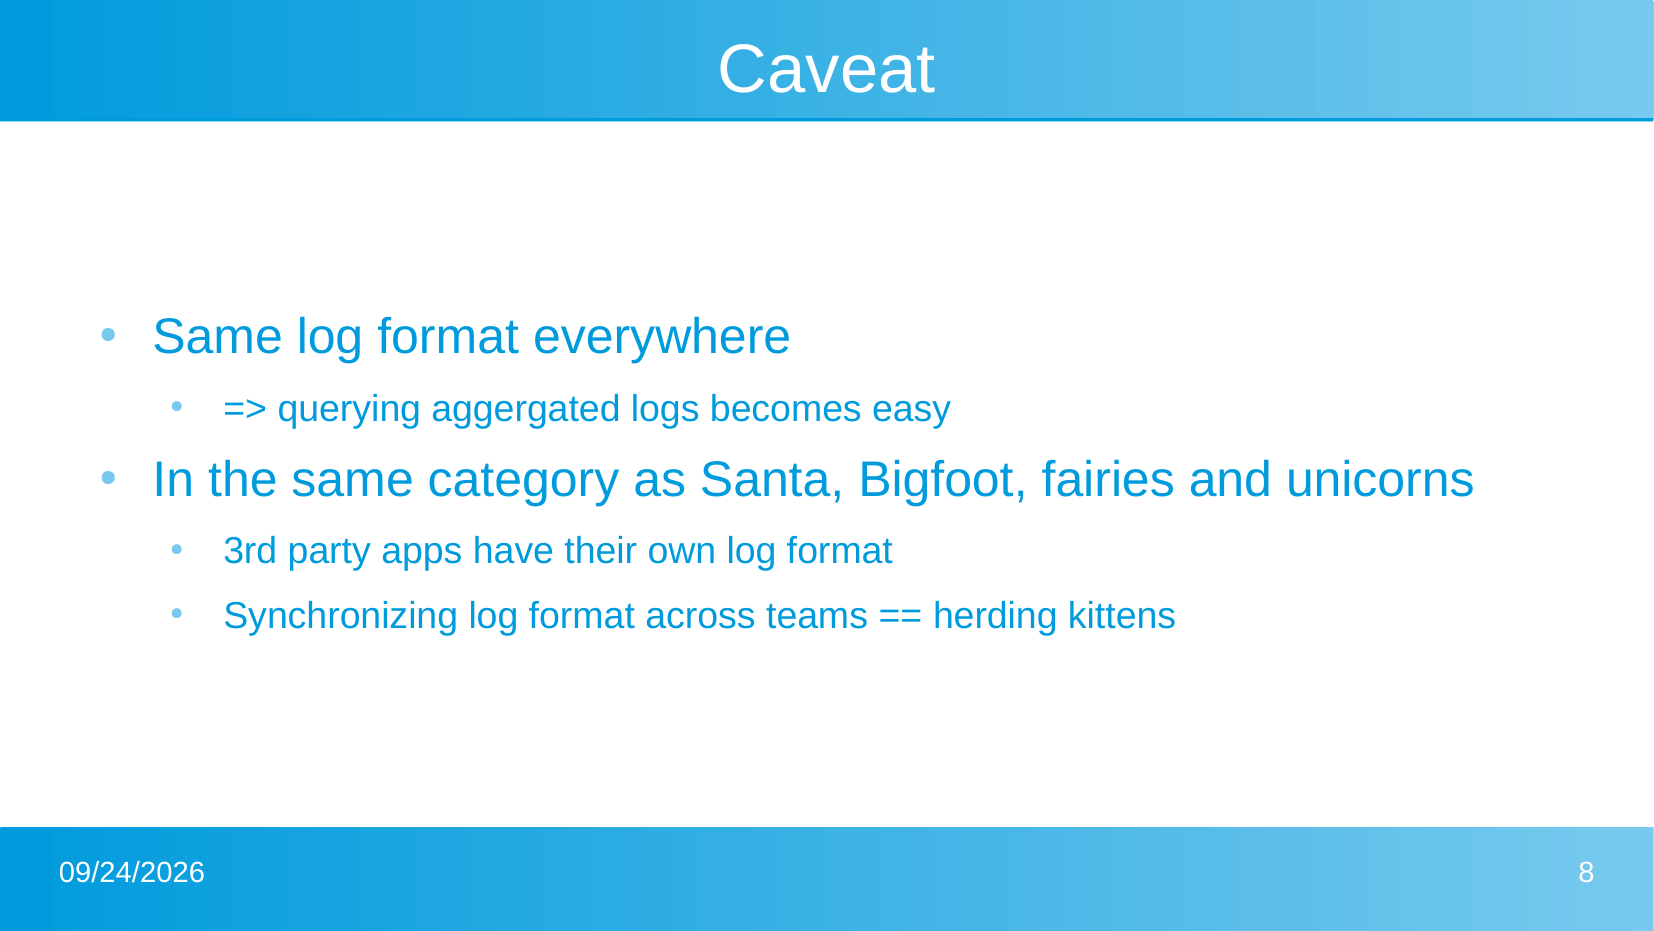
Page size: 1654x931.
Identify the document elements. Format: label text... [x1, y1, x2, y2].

list Same log format everywhere => querying aggergated logs becomes easy In the same category as Santa, Bigfoot, fairies and unicorns 3rd party apps have their own log format Synchronizing log format across teams == herding kittens [59, 177, 1595, 768]
title Caveat [59, 29, 1595, 108]
